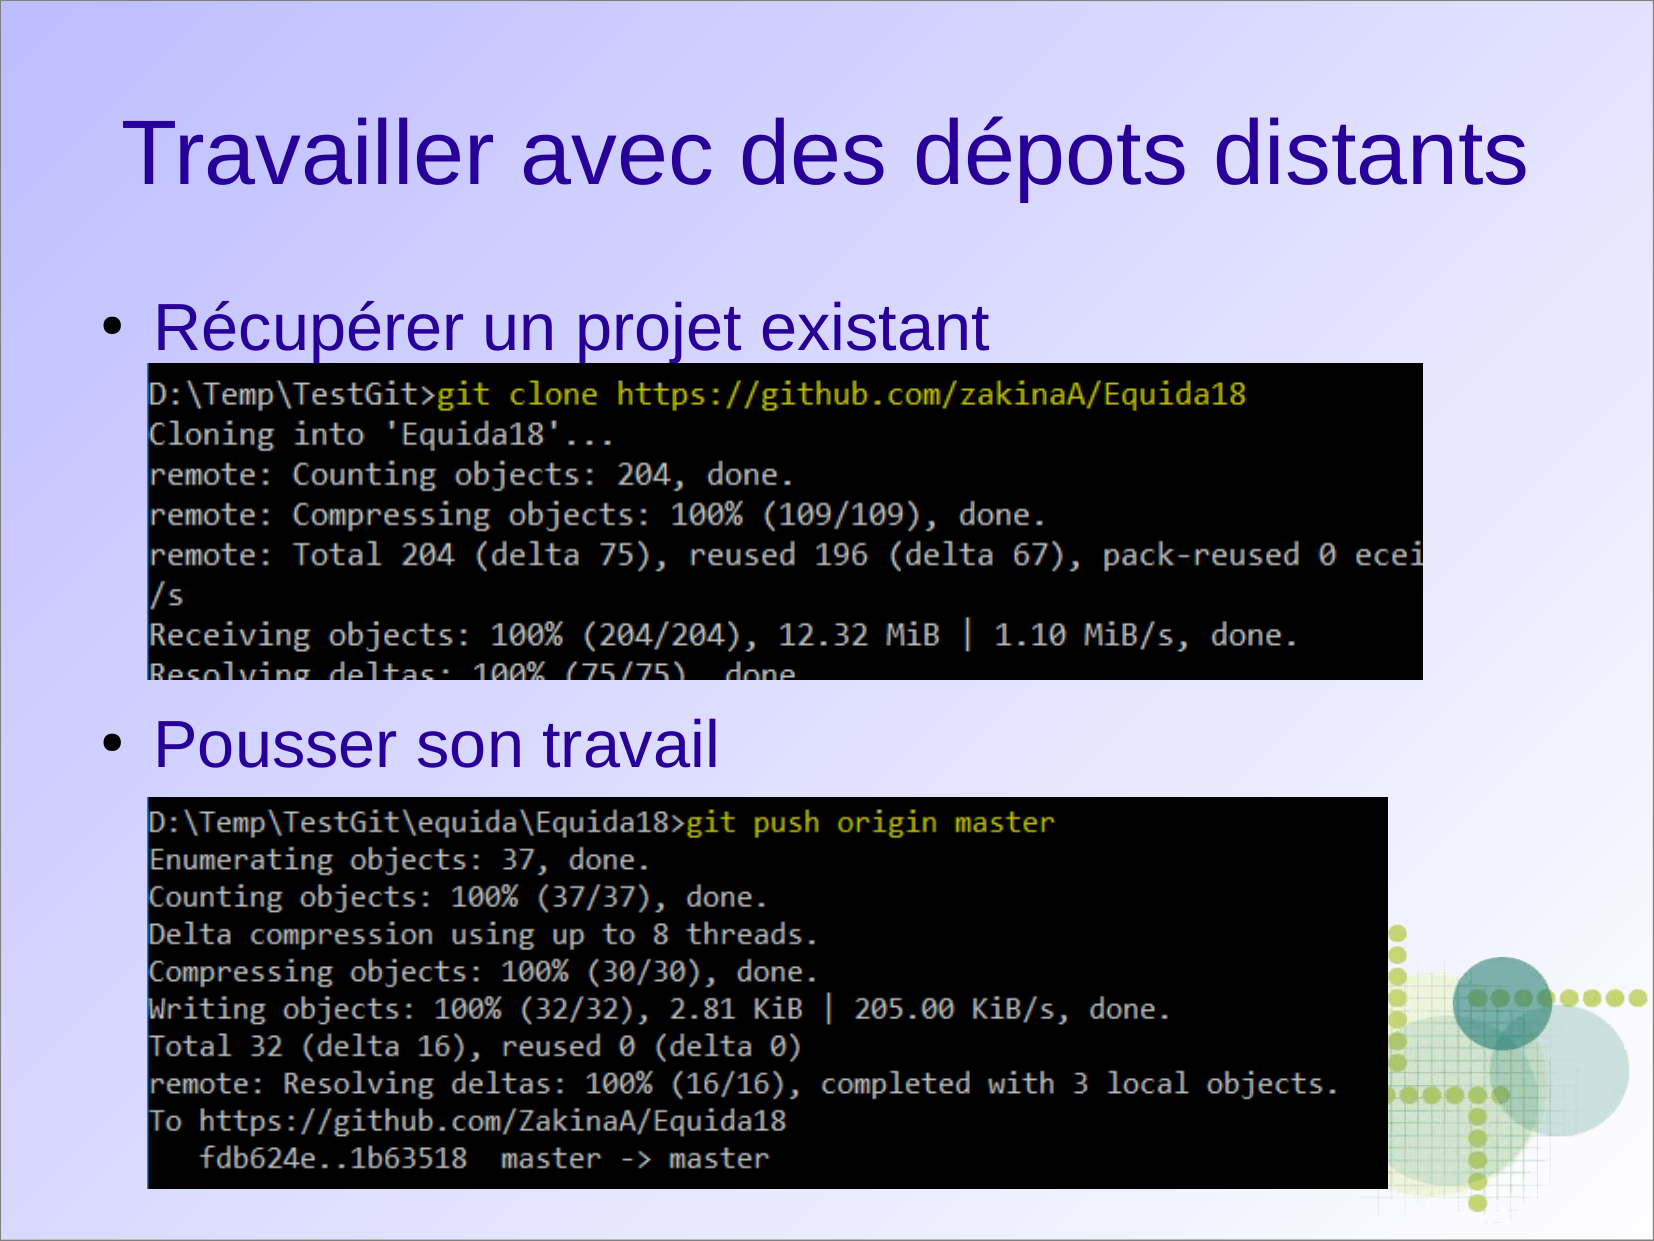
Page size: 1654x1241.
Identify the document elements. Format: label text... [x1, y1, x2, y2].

title Travailler avec des dépots distants [82, 49, 1571, 257]
list Récupérer un projet existant Pousser son travail [82, 290, 1571, 1010]
picture [147, 363, 1423, 680]
picture [147, 797, 1654, 1241]
